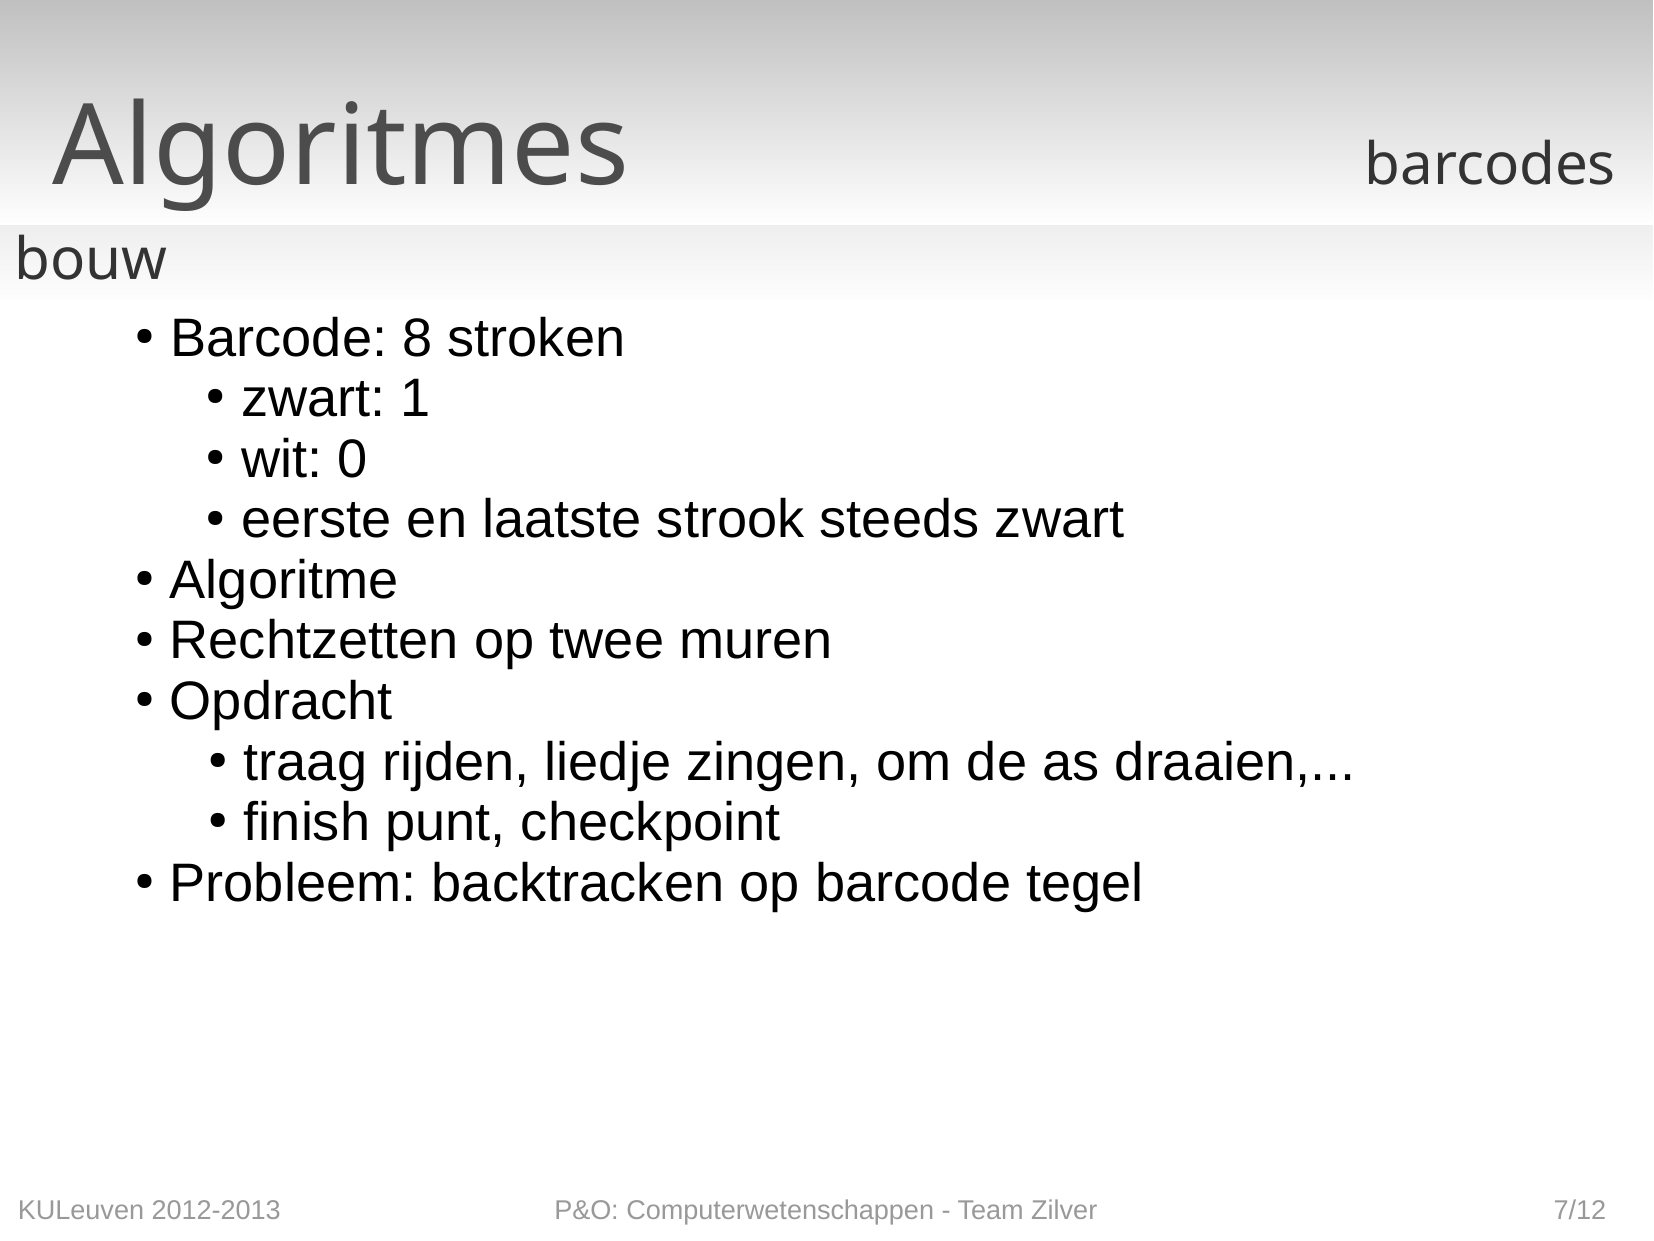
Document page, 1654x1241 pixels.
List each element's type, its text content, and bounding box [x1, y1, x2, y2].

text_box KULeuven 2012-2013 P&O: Computerwetenschappen - Team Zilver <number>/12 [3, 1187, 1644, 1241]
text_box Algoritmes barcodes [0, 0, 1653, 217]
text_box Barcode: 8 stroken zwart: 1 wit: 0 eerste en laatste strook steeds zwart Algoritme Rechtzetten op twee muren Opdracht traag rijden, liedje zingen, om de as draaien,... finish punt, checkpoint Probleem: backtracken op barcode tegel [120, 300, 1501, 921]
